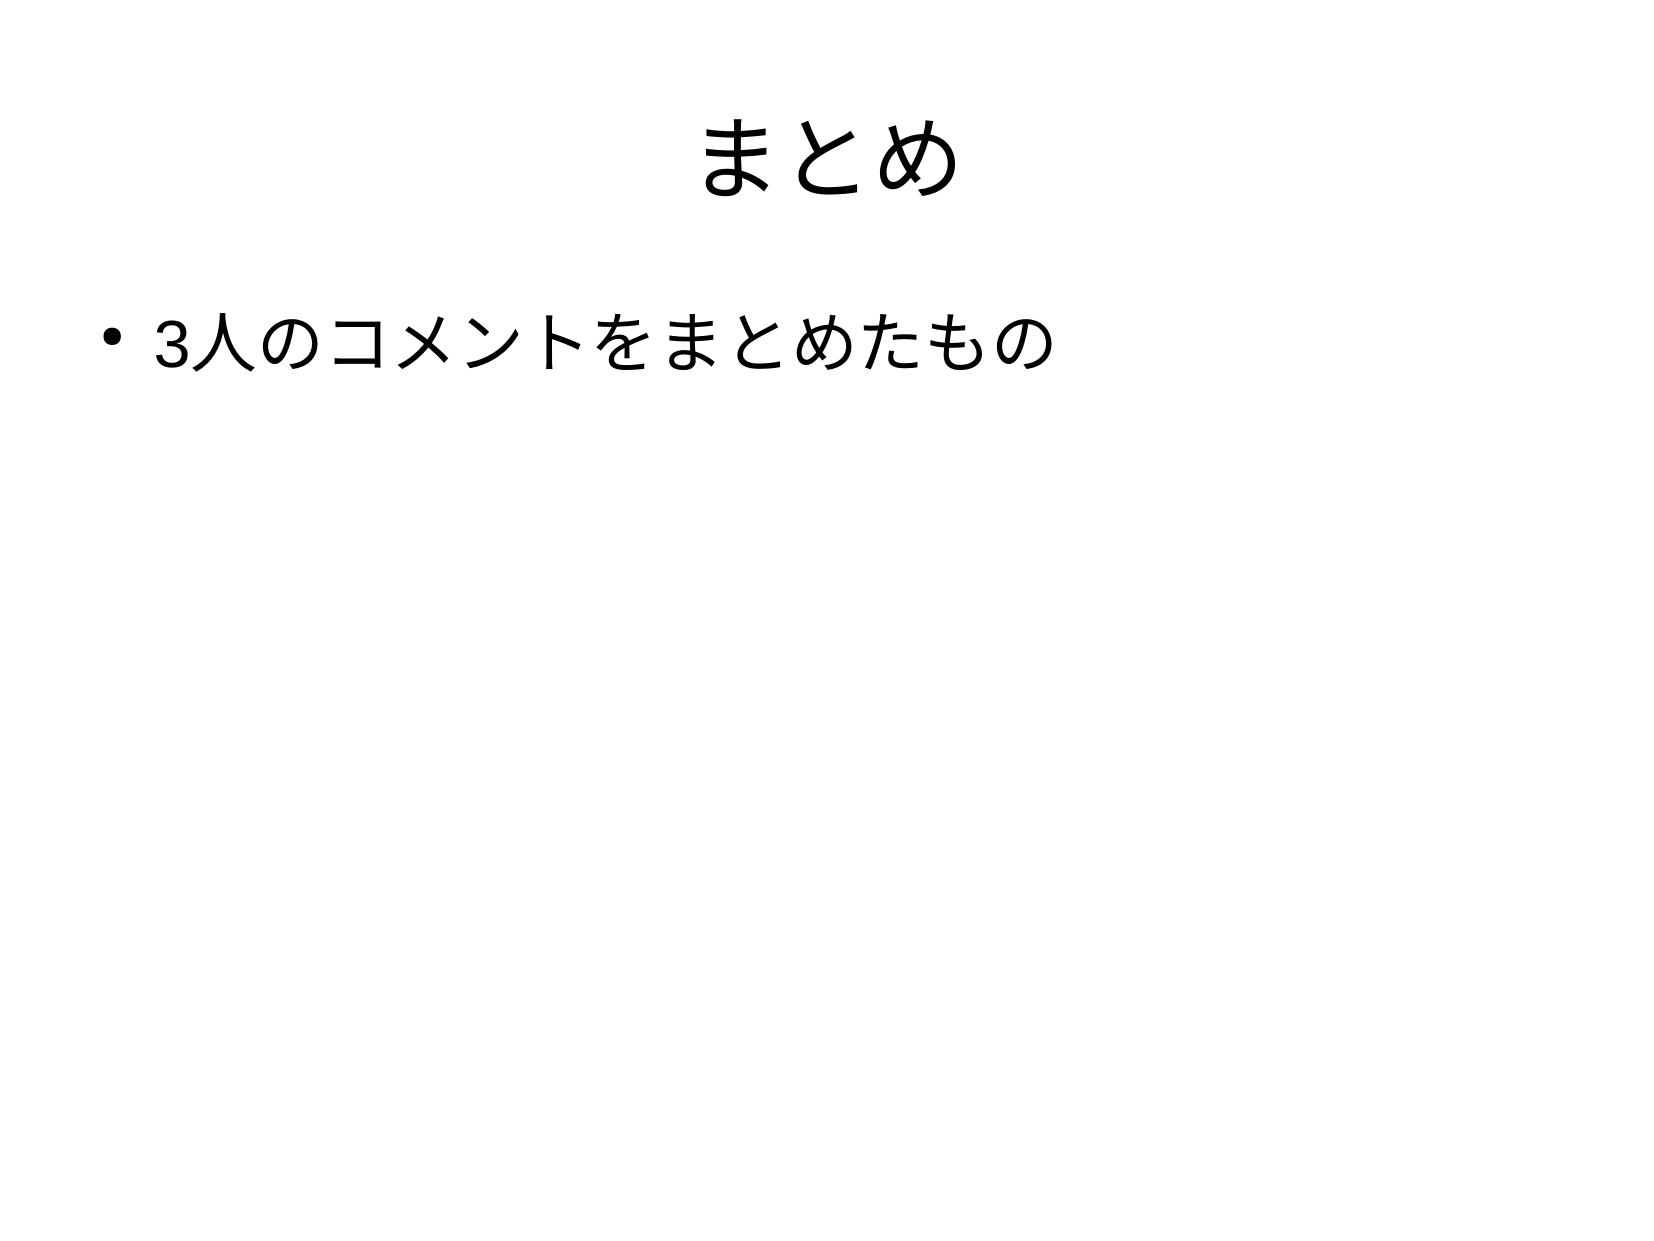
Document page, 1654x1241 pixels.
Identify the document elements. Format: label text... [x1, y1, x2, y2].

list 3人のコメントをまとめたもの [82, 290, 1571, 1010]
title まとめ [82, 49, 1571, 257]
